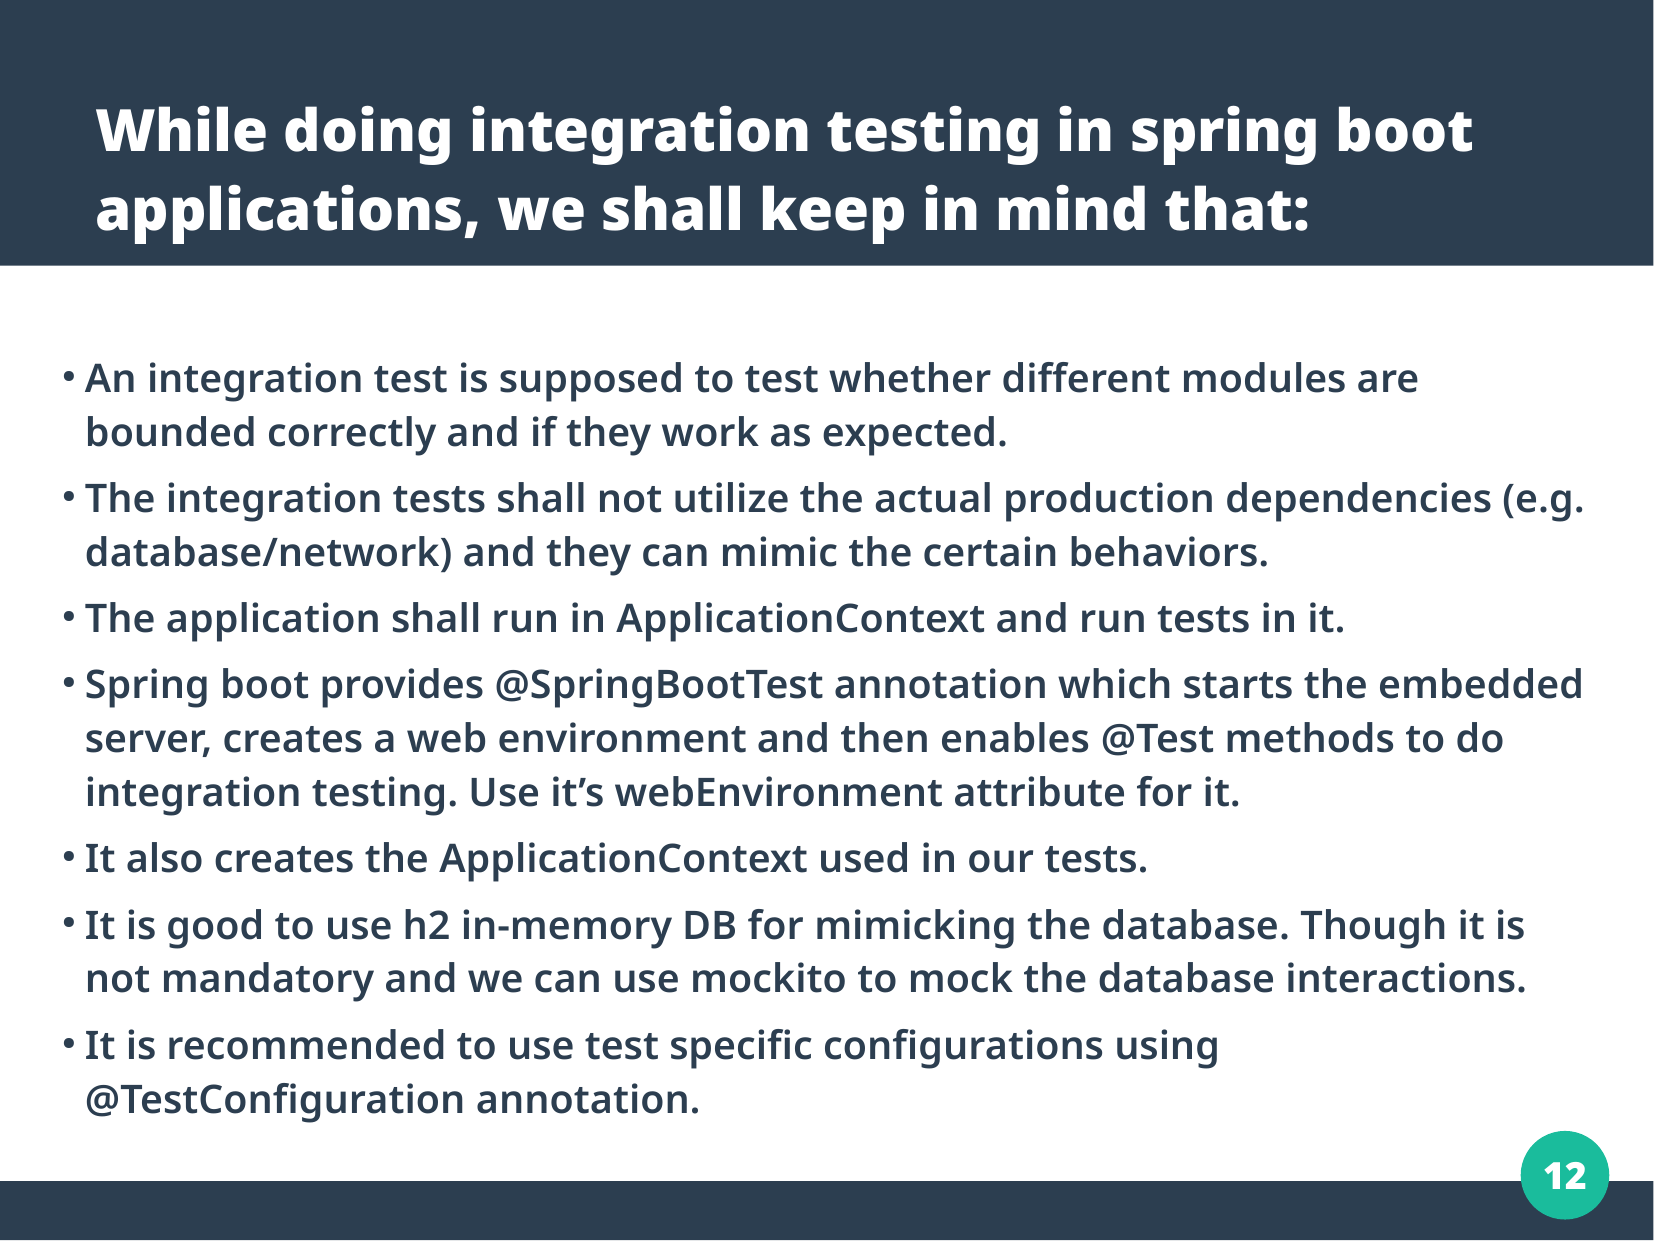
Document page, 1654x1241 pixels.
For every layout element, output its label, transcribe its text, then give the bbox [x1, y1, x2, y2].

title While doing integration testing in spring boot applications, we shall keep in mind that: [24, 90, 1654, 248]
list An integration test is supposed to test whether different modules are bounded correctly and if they work as expected. The integration tests shall not utilize the actual production dependencies (e.g. database/network) and they can mimic the certain behaviors. The application shall run in ApplicationContext and run tests in it. Spring boot provides @SpringBootTest annotation which starts the embedded server, creates a web environment and then enables @Test methods to do integration testing. Use it’s webEnvironment attribute for it. It also creates the ApplicationContext used in our tests. It is good to use h2 in-memory DB for mimicking the database. Though it is not mandatory and we can use mockito to mock the database interactions. It is recommended to use test specific configurations using @TestConfiguration annotation. [54, 298, 1591, 1126]
